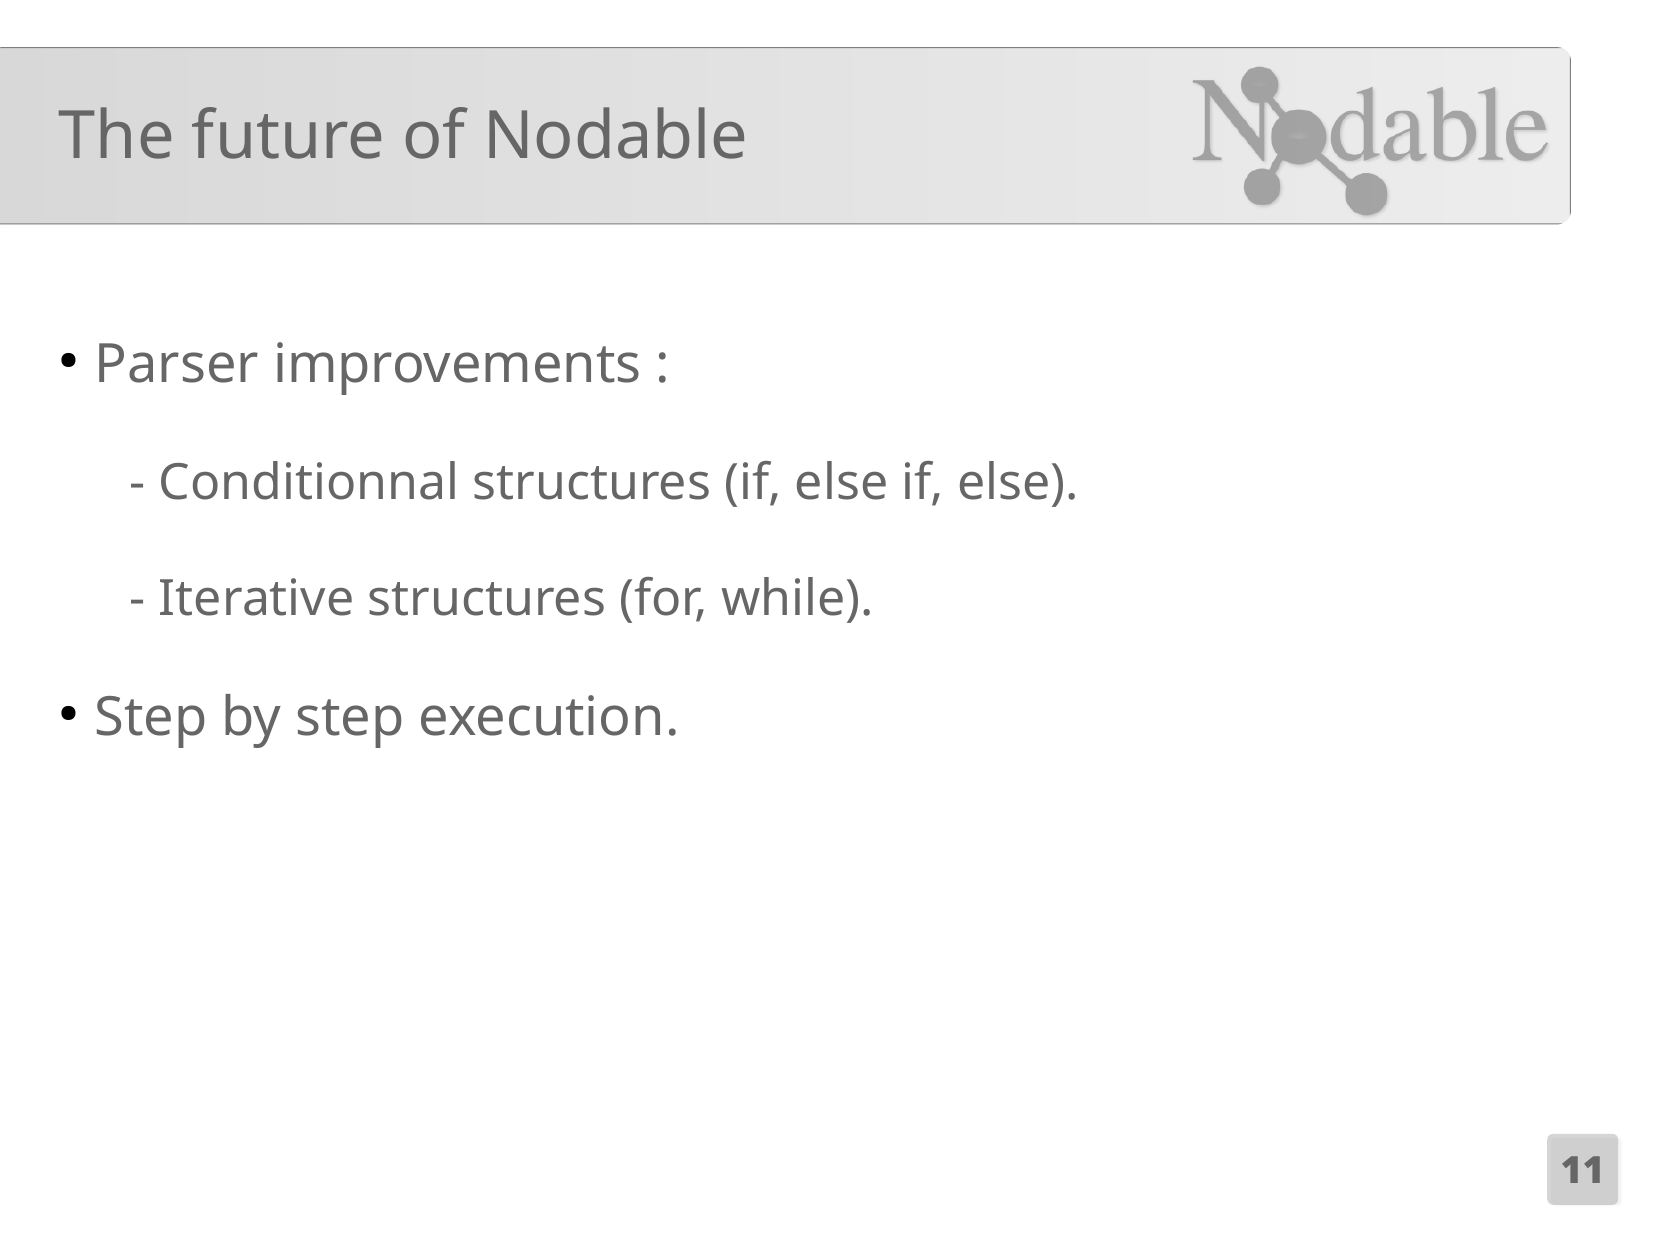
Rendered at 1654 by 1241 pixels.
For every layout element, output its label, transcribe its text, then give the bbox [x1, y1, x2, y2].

list Parser improvements : - Conditionnal structures (if, else if, else). - Iterative structures (for, while). Step by step execution. [59, 324, 1565, 1093]
title The future of Nodable [59, 59, 1075, 207]
